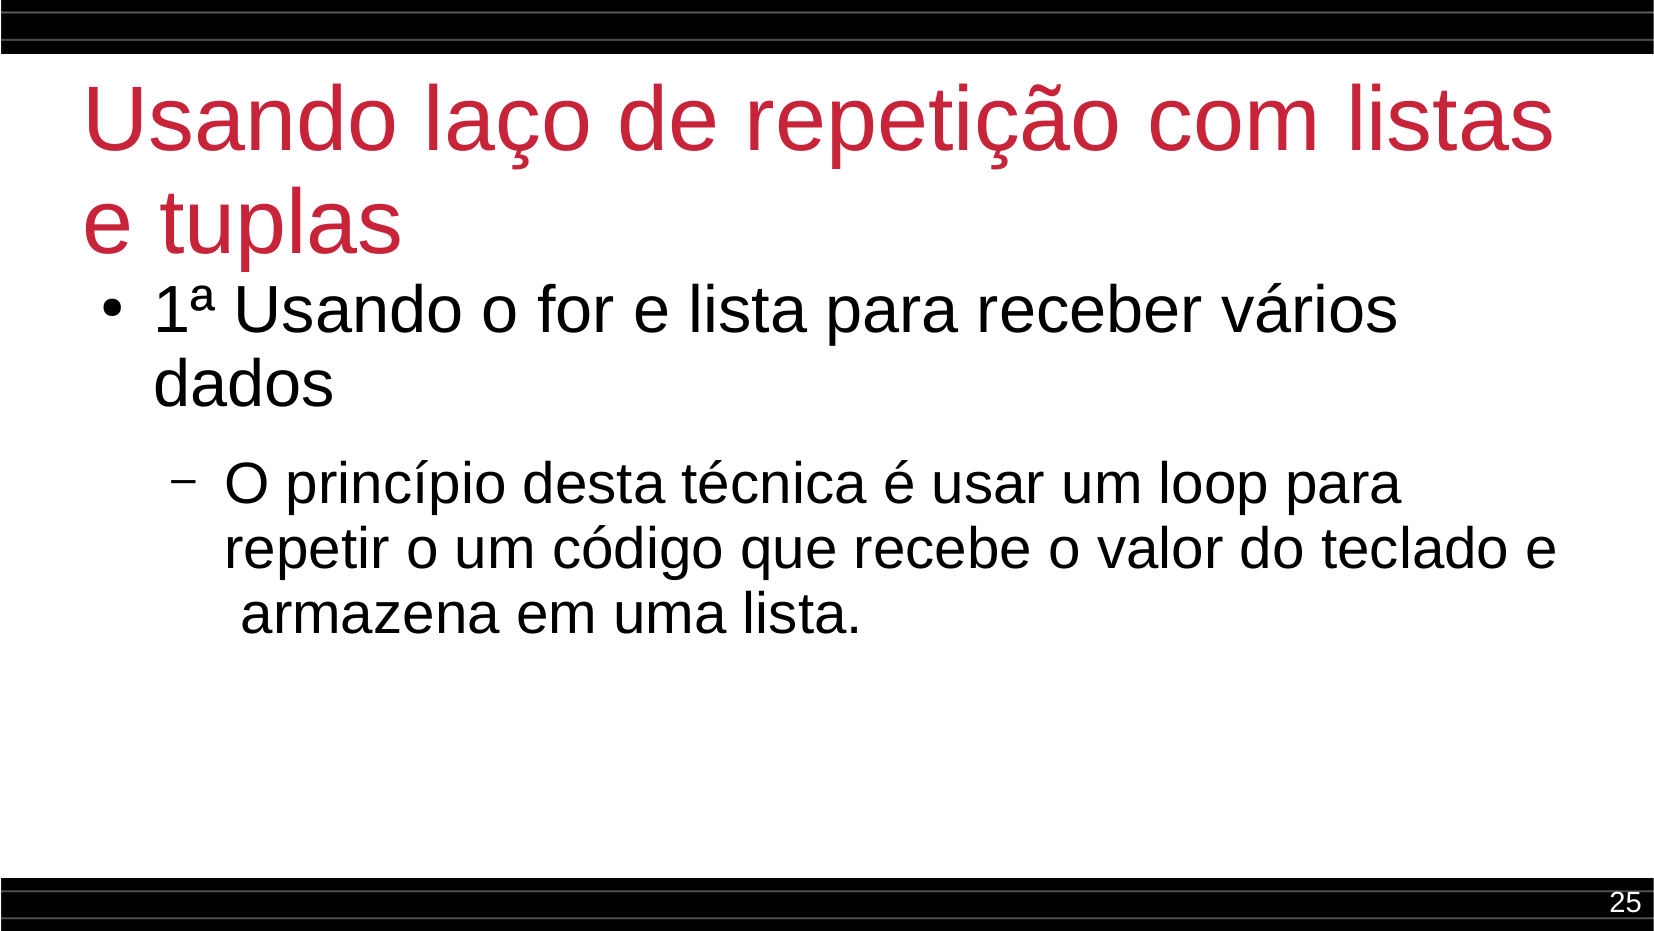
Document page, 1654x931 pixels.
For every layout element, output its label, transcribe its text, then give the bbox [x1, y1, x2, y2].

list 1ª Usando o for e lista para receber vários dados O princípio desta técnica é usar um loop para repetir o um código que recebe o valor do teclado e armazena em uma lista. [82, 271, 1571, 758]
picture [1, 878, 1654, 931]
title Usando laço de repetição com listas e tuplas [82, 67, 1571, 271]
picture [1, 0, 1654, 54]
